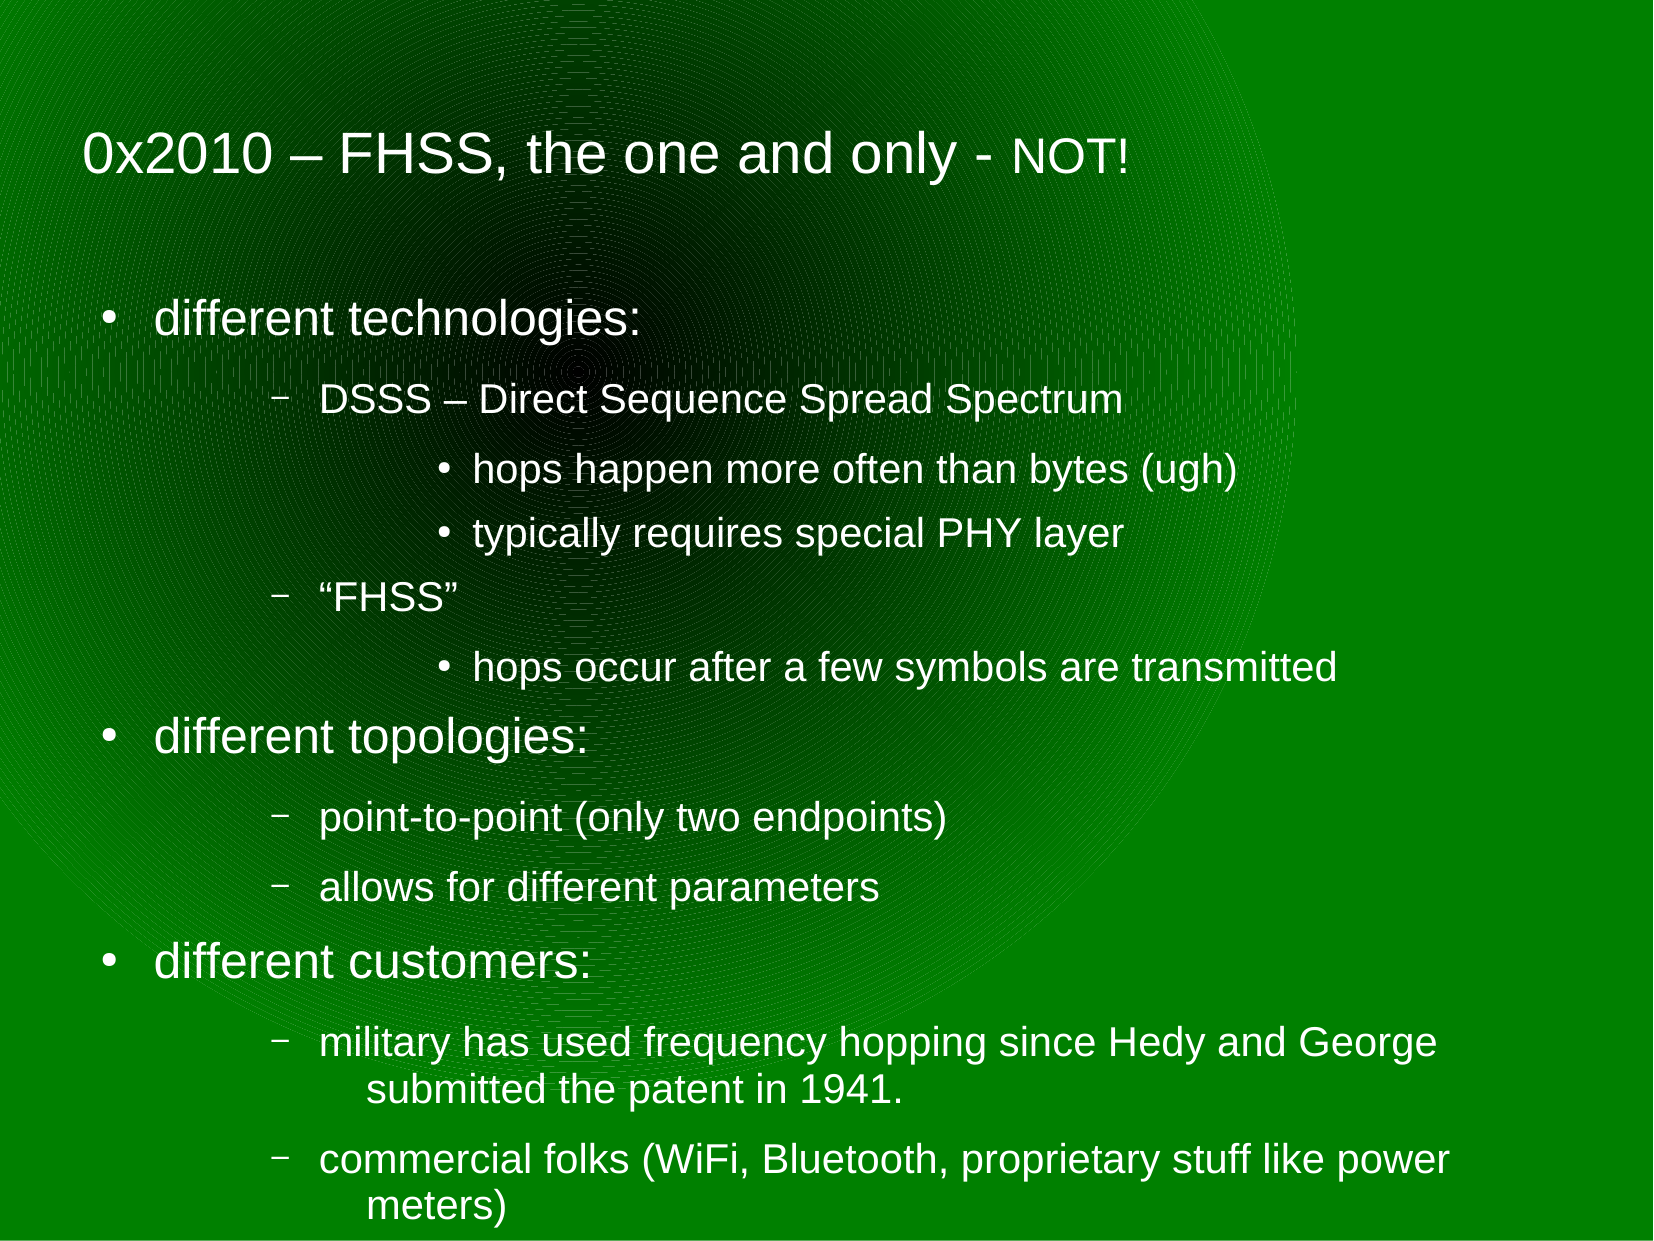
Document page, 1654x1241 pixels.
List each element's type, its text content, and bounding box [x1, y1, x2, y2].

title 0x2010 – FHSS, the one and only - NOT! [82, 49, 1571, 257]
list different technologies: DSSS – Direct Sequence Spread Spectrum hops happen more often than bytes (ugh) typically requires special PHY layer “FHSS” hops occur after a few symbols are transmitted different topologies: point-to-point (only two endpoints) allows for different parameters different customers: military has used frequency hopping since Hedy and George submitted the patent in 1941. commercial folks (WiFi, Bluetooth, proprietary stuff like power meters) [82, 290, 1571, 1229]
